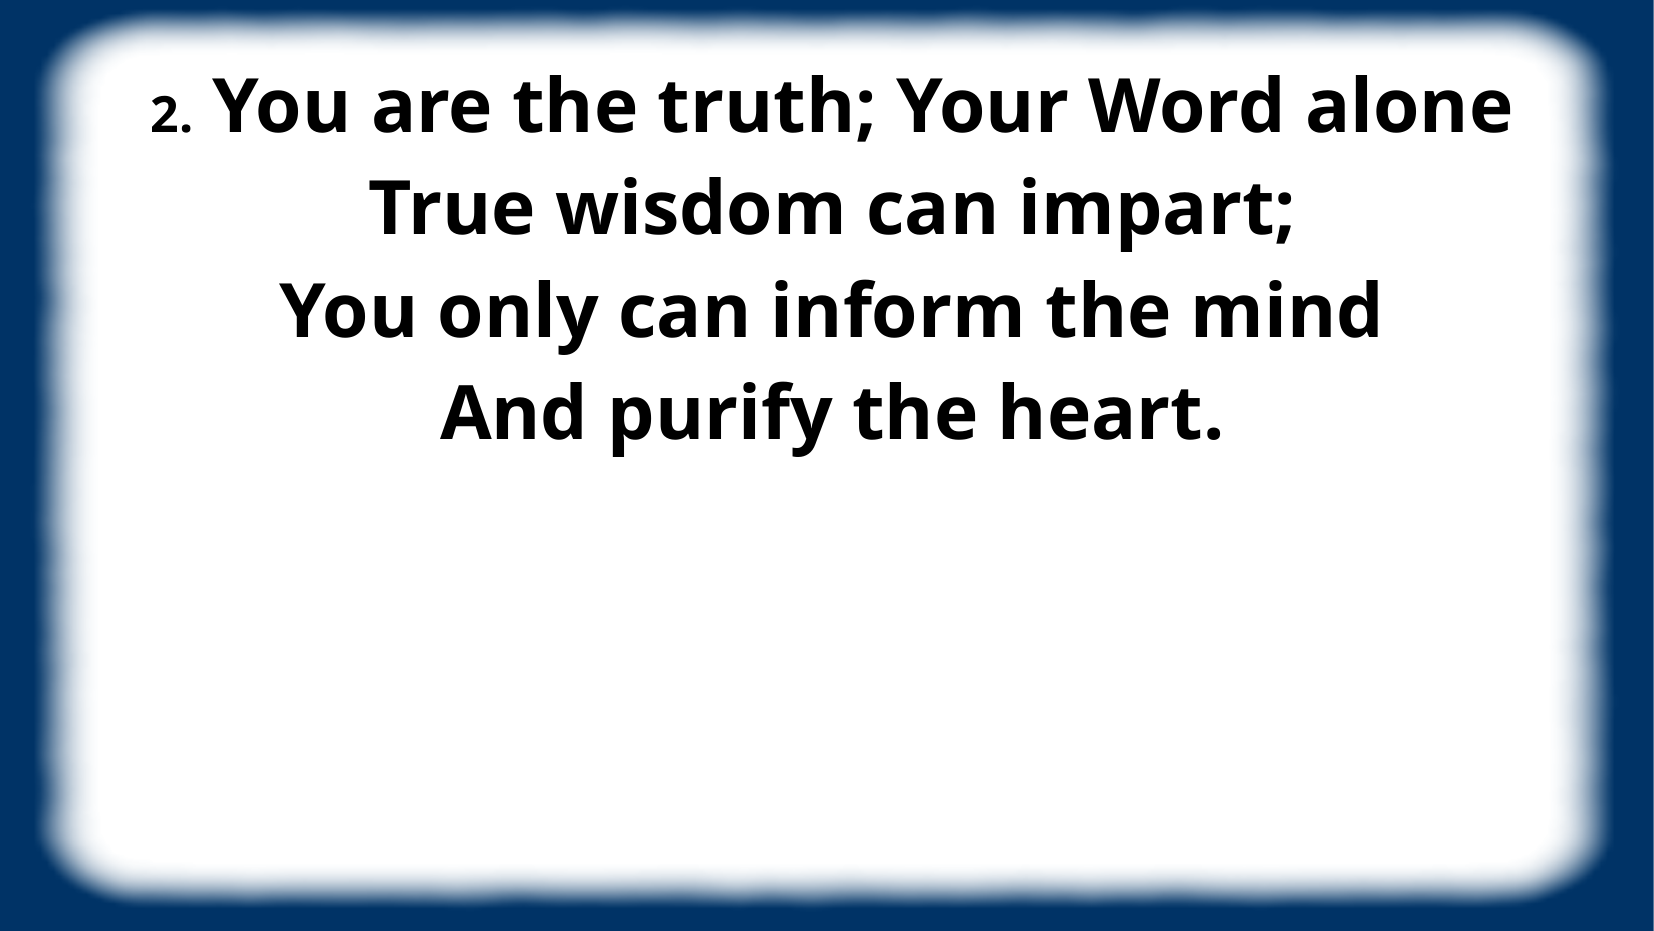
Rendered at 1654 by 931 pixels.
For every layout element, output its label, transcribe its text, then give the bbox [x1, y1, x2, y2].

text_box 2. You are the truth; Your Word alone True wisdom can impart; You only can inform the mind And purify the heart. [90, 45, 1576, 460]
picture [0, 0, 1654, 931]
